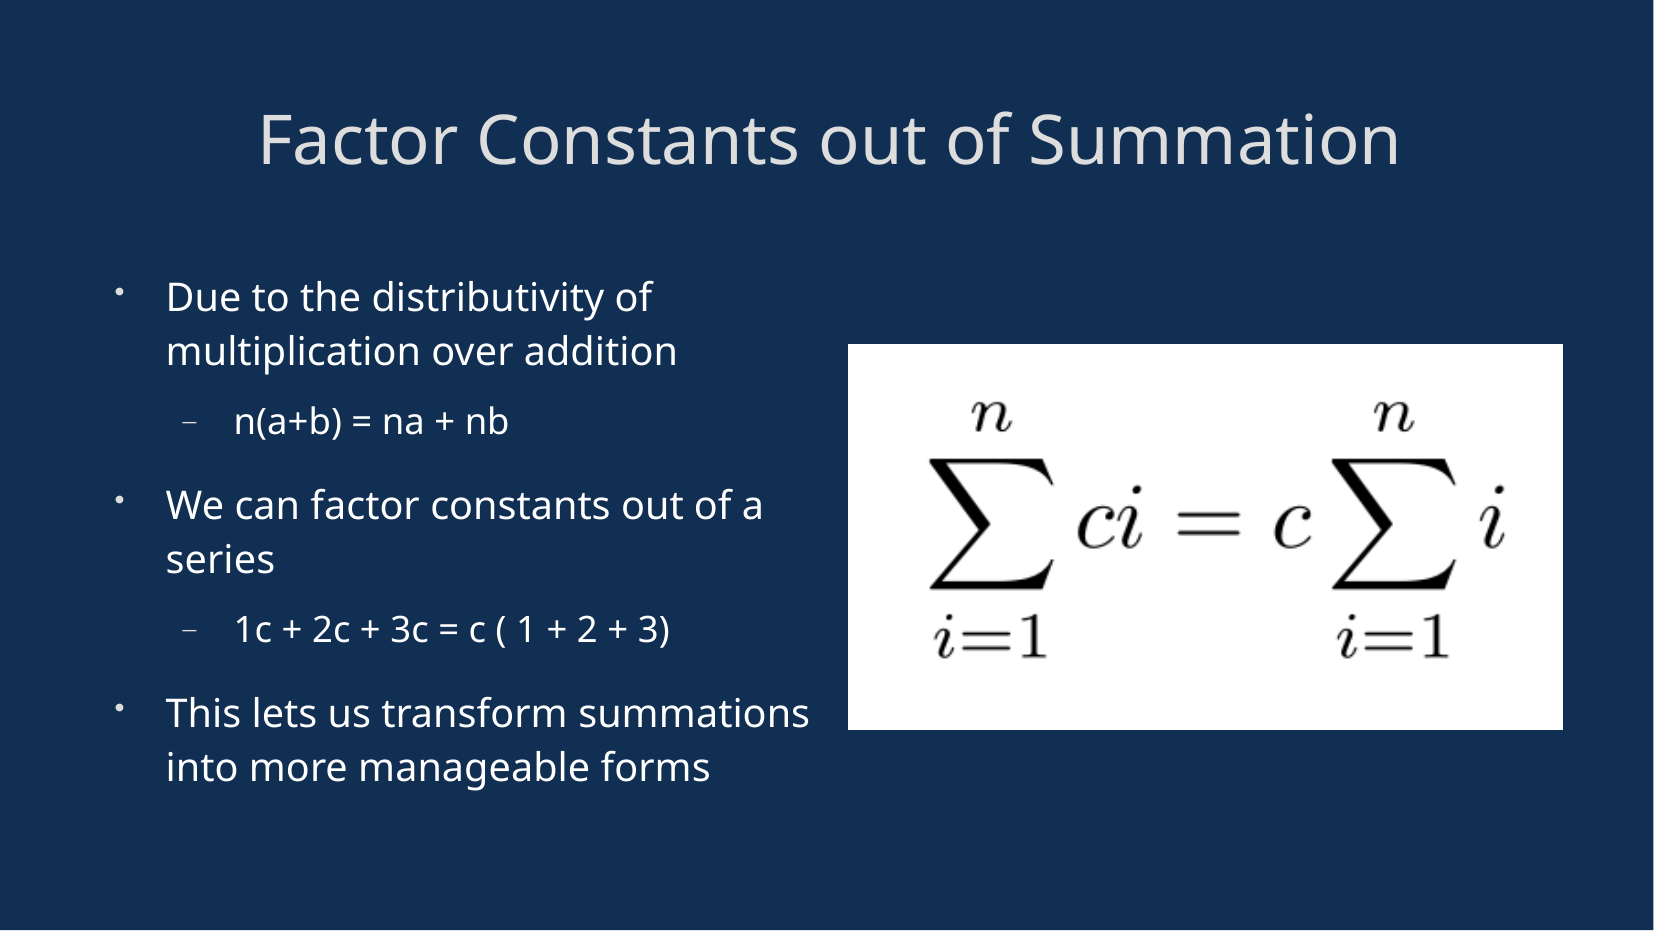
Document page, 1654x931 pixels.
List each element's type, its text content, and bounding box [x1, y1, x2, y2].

list Due to the distributivity of multiplication over addition n(a+b) = na + nb We can factor constants out of a series 1c + 2c + 3c = c ( 1 + 2 + 3) This lets us transform summations into more manageable forms [97, 268, 813, 806]
title Factor Constants out of Summation [97, 56, 1563, 220]
picture [848, 344, 1563, 730]
